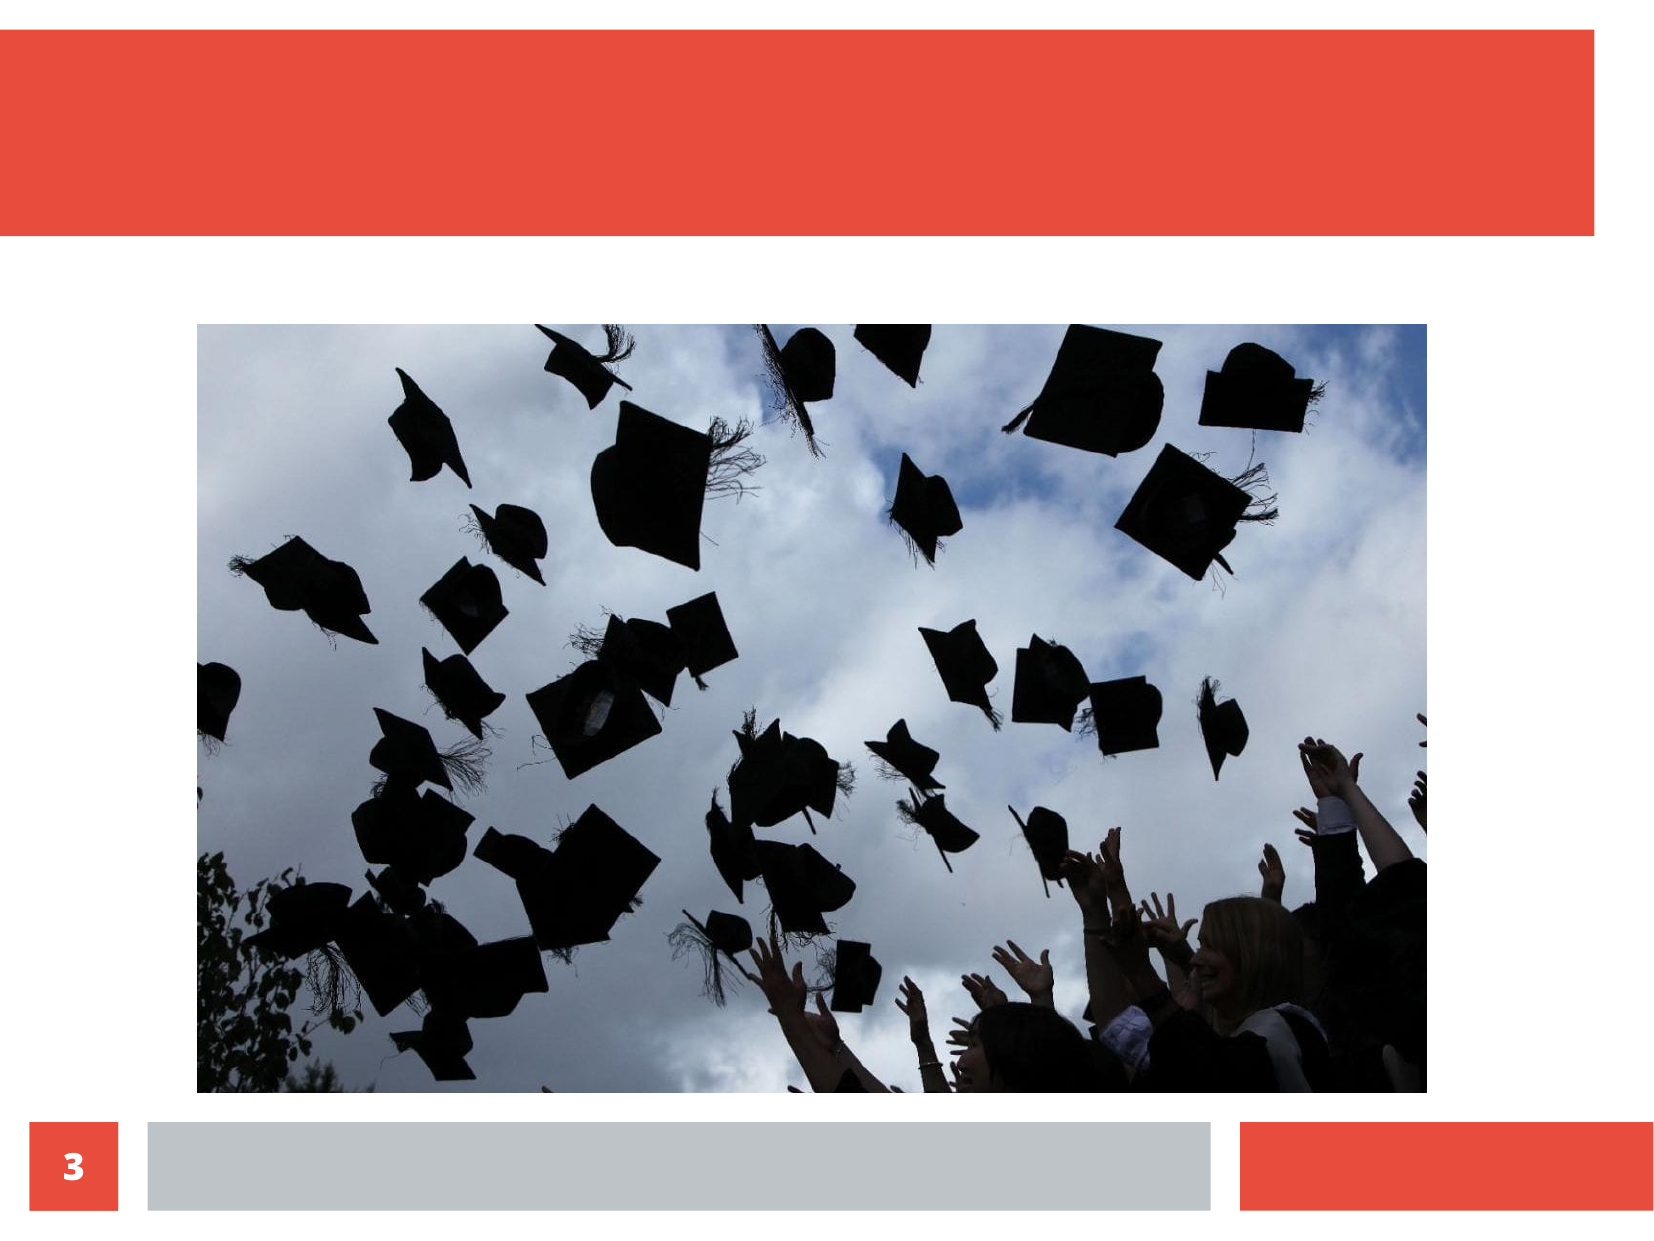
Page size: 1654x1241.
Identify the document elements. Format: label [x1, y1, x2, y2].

picture [197, 324, 1427, 1093]
